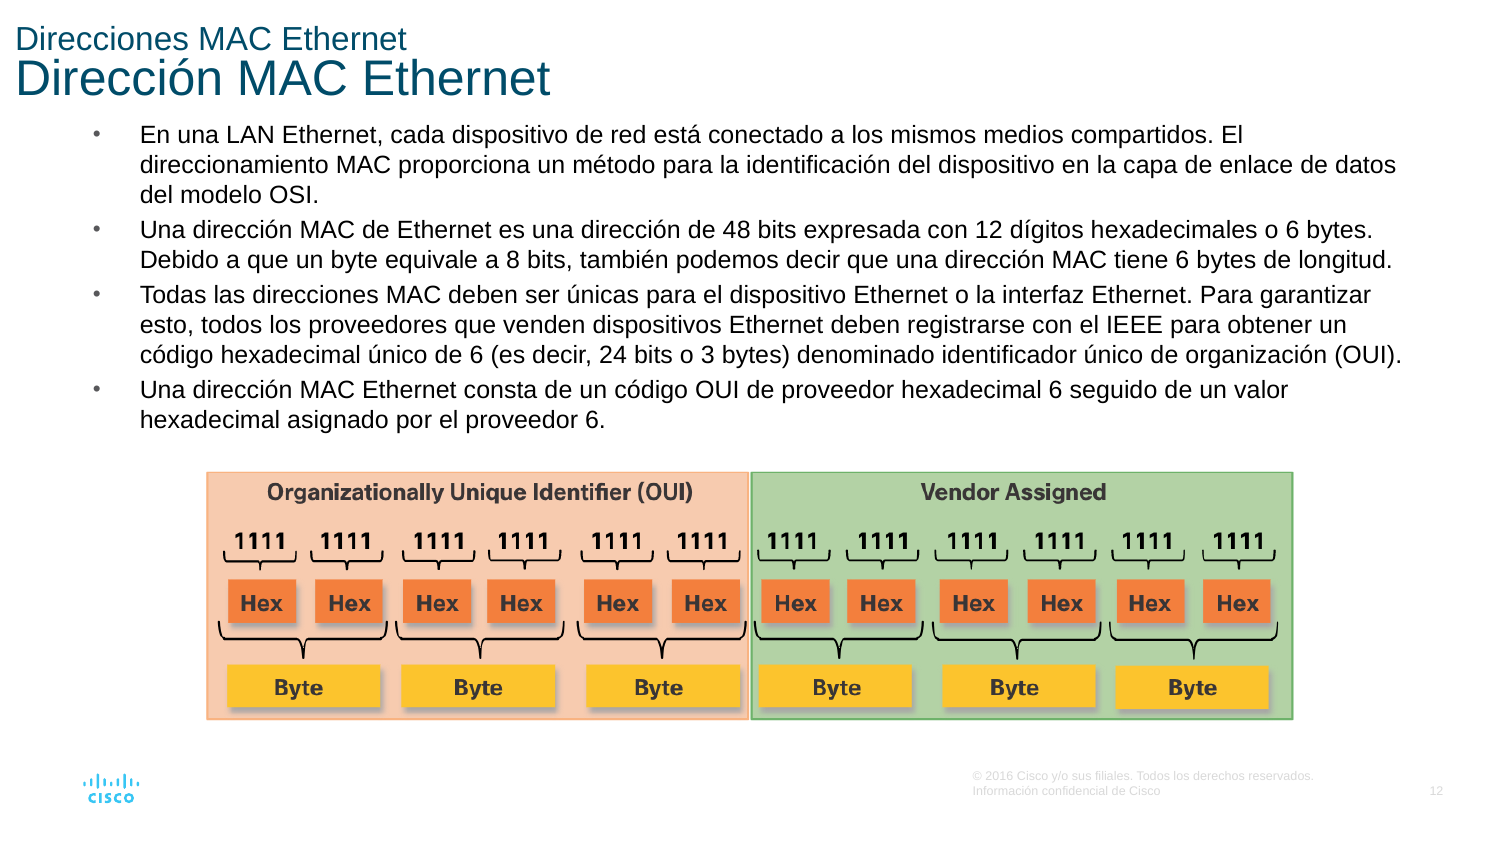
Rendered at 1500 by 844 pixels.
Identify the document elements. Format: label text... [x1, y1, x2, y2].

list En una LAN Ethernet, cada dispositivo de red está conectado a los mismos medios compartidos. El direccionamiento MAC proporciona un método para la identificación del dispositivo en la capa de enlace de datos del modelo OSI. Una dirección MAC de Ethernet es una dirección de 48 bits expresada con 12 dígitos hexadecimales o 6 bytes. Debido a que un byte equivale a 8 bits, también podemos decir que una dirección MAC tiene 6 bytes de longitud. Todas las direcciones MAC deben ser únicas para el dispositivo Ethernet o la interfaz Ethernet. Para garantizar esto, todos los proveedores que venden dispositivos Ethernet deben registrarse con el IEEE para obtener un código hexadecimal único de 6 (es decir, 24 bits o 3 bytes) denominado identificador único de organización (OUI). Una dirección MAC Ethernet consta de un código OUI de proveedor hexadecimal 6 seguido de un valor hexadecimal asignado por el proveedor 6. [77, 111, 1437, 467]
title Direcciones MAC Ethernet Dirección MAC Ethernet [0, 5, 1369, 126]
picture [195, 463, 1305, 733]
